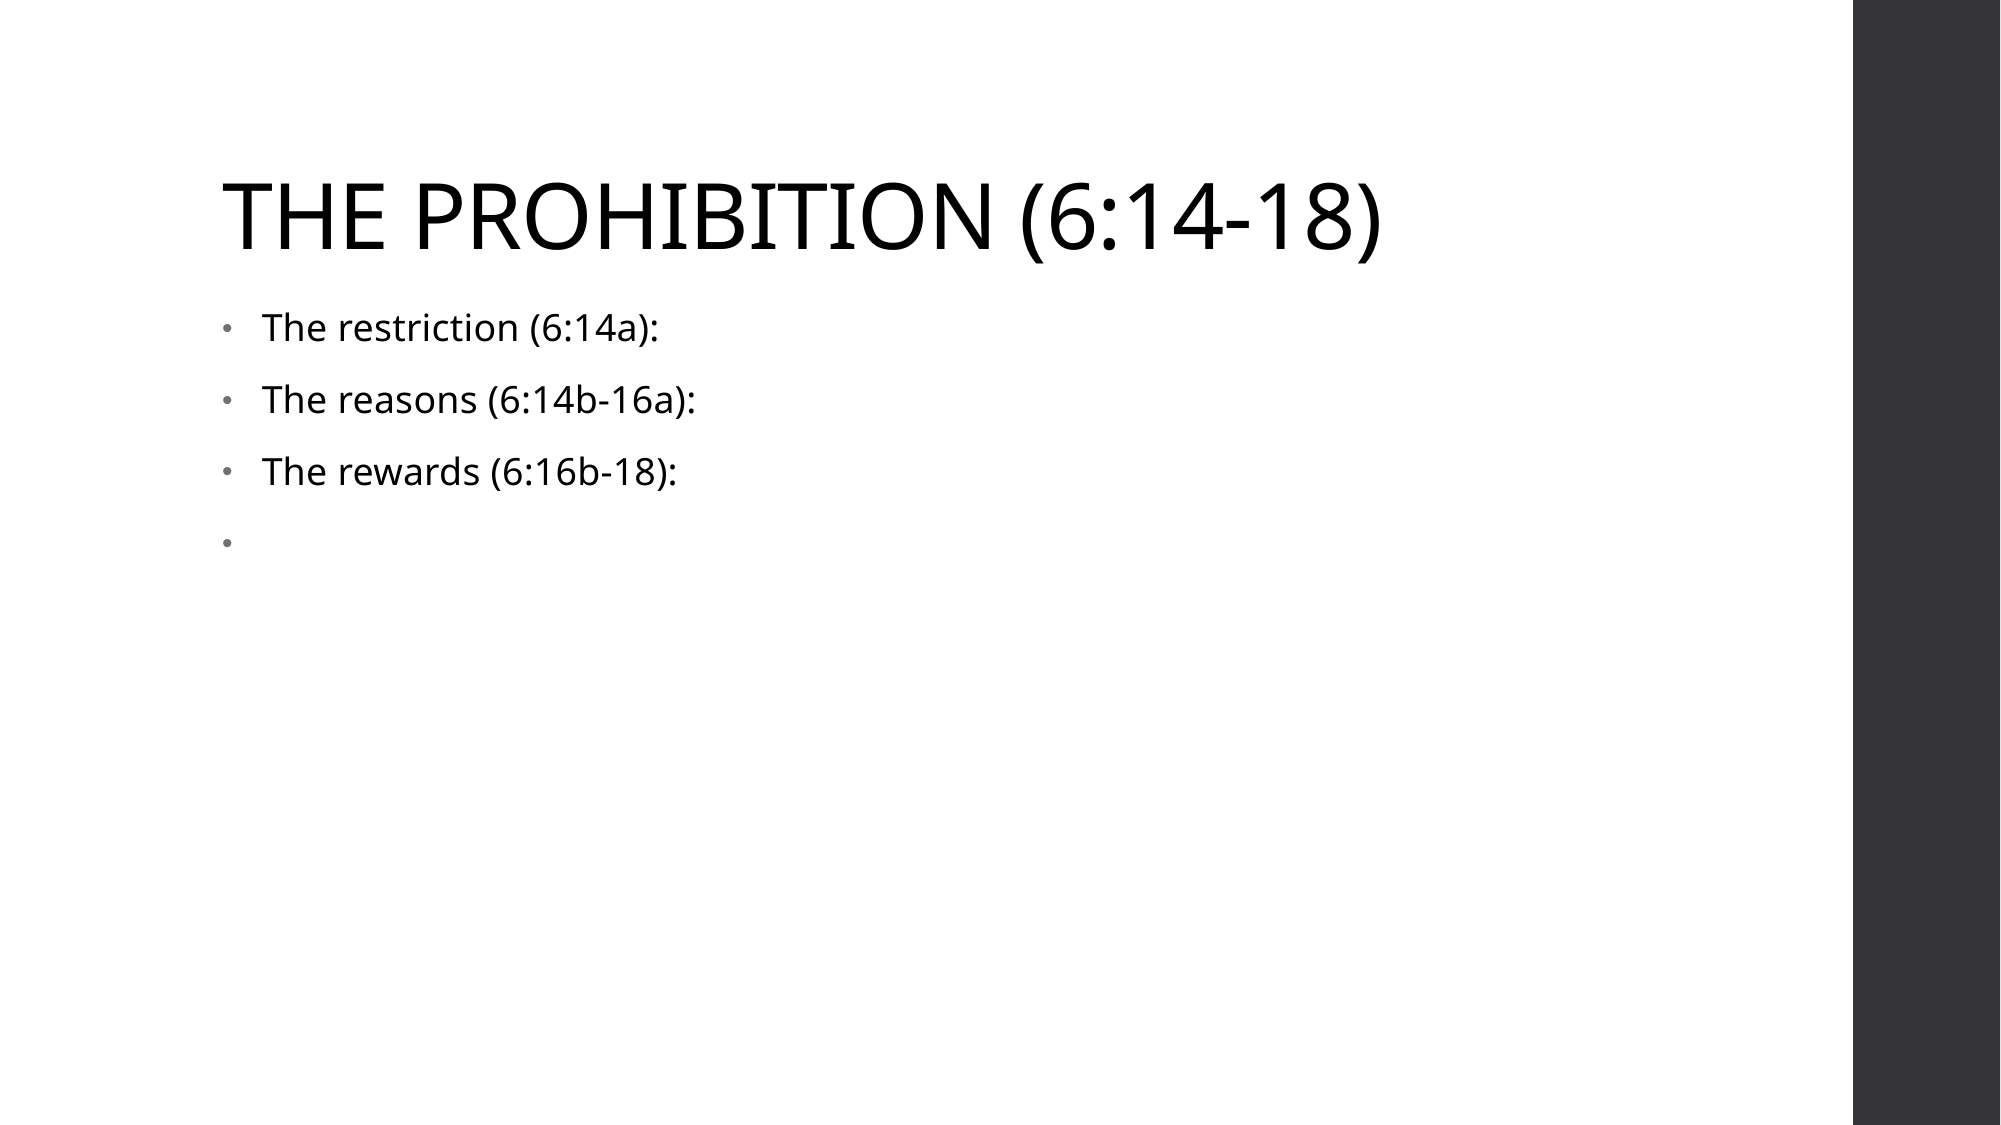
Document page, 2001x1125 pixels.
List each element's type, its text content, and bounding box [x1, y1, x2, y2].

title THE PROHIBITION (6:14-18) [206, 60, 1797, 278]
list The restriction (6:14a): The reasons (6:14b-16a): The rewards (6:16b-18): [206, 299, 1617, 1014]
